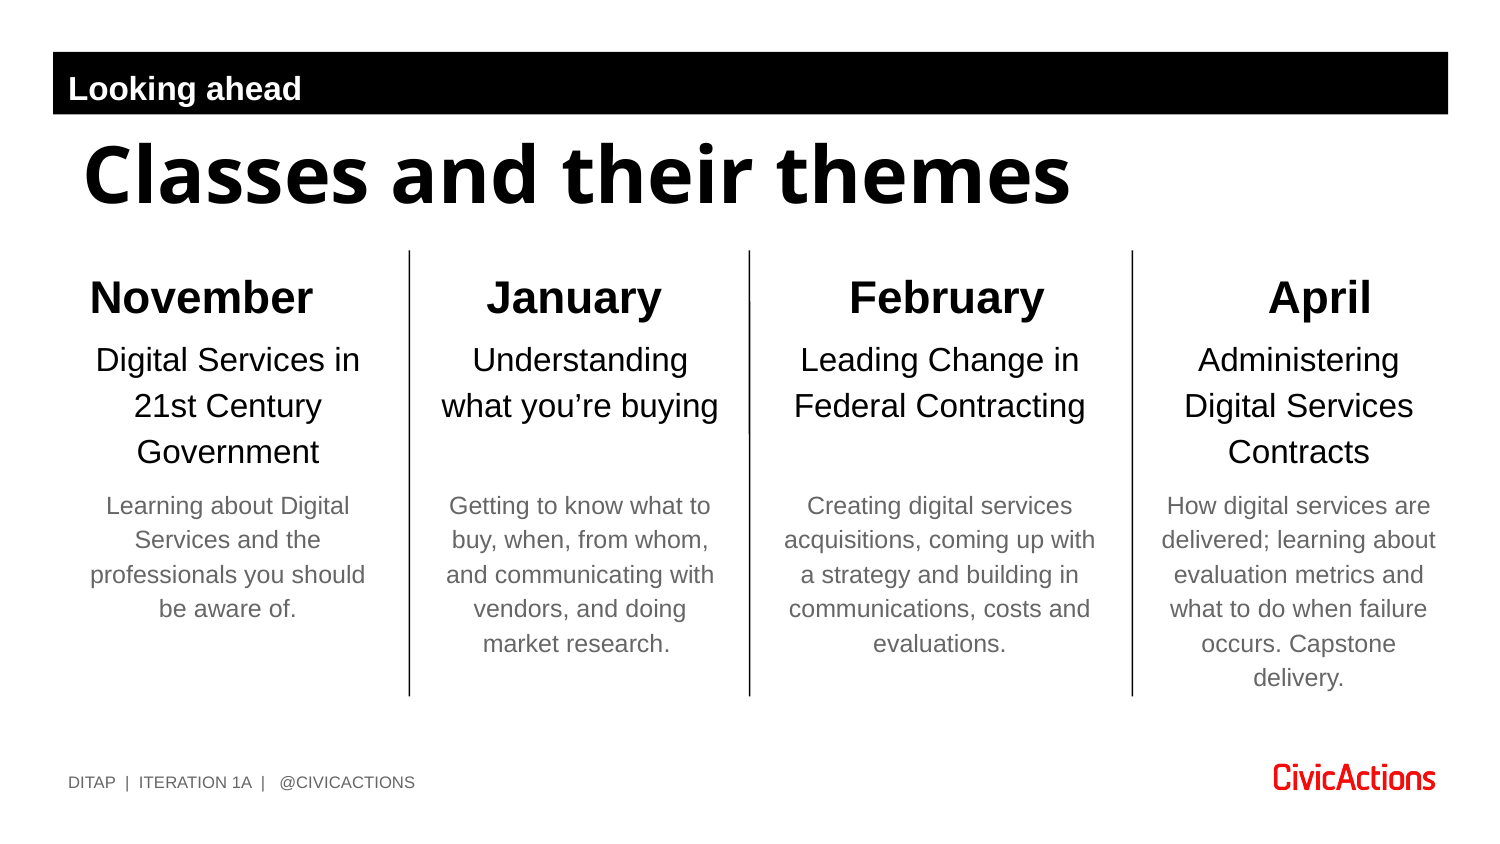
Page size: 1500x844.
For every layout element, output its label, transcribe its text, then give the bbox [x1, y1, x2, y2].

picture [1271, 758, 1438, 795]
list January [446, 250, 703, 322]
list How digital services are delivered; learning about evaluation metrics and what to do when failure occurs. Capstone delivery. [1150, 475, 1449, 574]
list Creating digital services acquisitions, coming up with a strategy and building in communications, costs and evaluations. [765, 475, 1115, 574]
list Leading Change in Federal Contracting [765, 322, 1115, 421]
list Administering Digital Services Contracts [1150, 322, 1449, 421]
title Looking ahead [53, 51, 1449, 115]
list April [1191, 250, 1449, 322]
list Digital Services in 21st Century Government [73, 322, 384, 421]
list Learning about Digital Services and the professionals you should be aware of. [73, 475, 384, 574]
list February [818, 250, 1076, 322]
list November [73, 250, 330, 322]
title Classes and their themes [73, 114, 1354, 228]
list Getting to know what to buy, when, from whom, and communicating with vendors, and doing market research. [425, 475, 736, 574]
list Understanding what you’re buying [425, 322, 736, 421]
